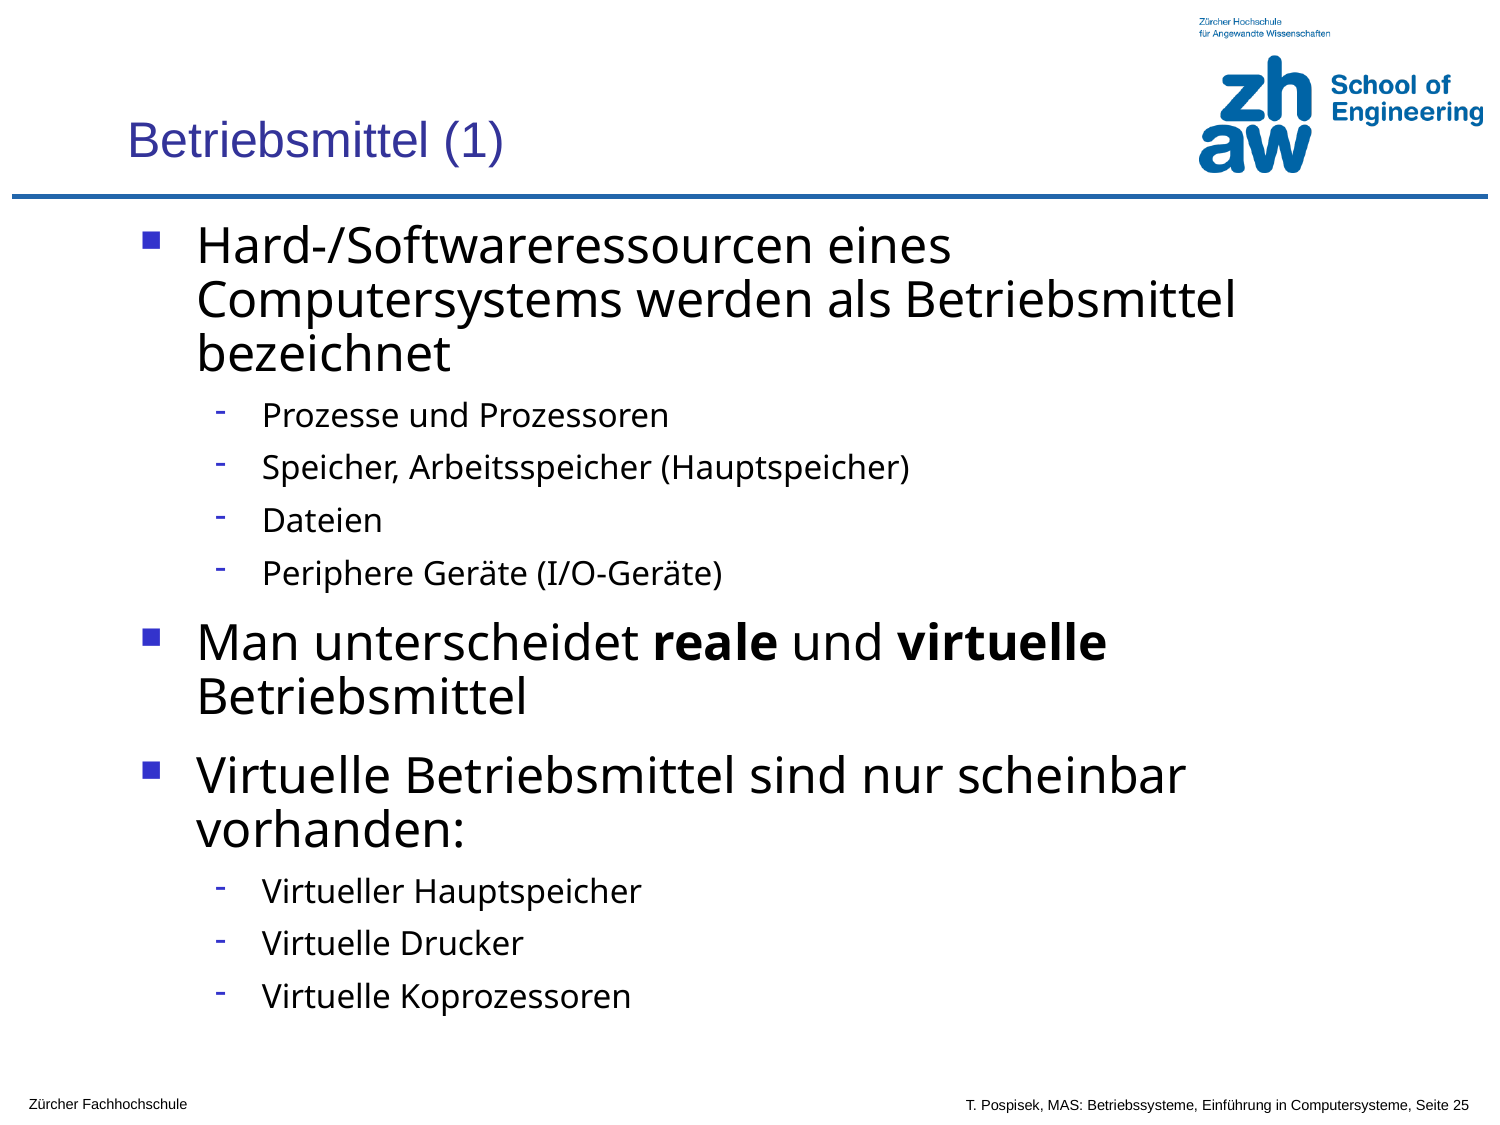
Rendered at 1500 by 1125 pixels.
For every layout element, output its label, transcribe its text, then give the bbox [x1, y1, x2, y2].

picture [1199, 18, 1483, 173]
list Hard-/Softwareressourcen eines Computersystems werden als Betriebsmittel bezeichnet Prozesse und Prozessoren Speicher, Arbeitsspeicher (Hauptspeicher) Dateien Periphere Geräte (I/O-Geräte) Man unterscheidet reale und virtuelle Betriebsmittel Virtuelle Betriebsmittel sind nur scheinbar vorhanden: Virtueller Hauptspeicher Virtuelle Drucker Virtuelle Koprozessoren [125, 212, 1400, 988]
title Betriebsmittel (1) [112, 50, 1391, 175]
